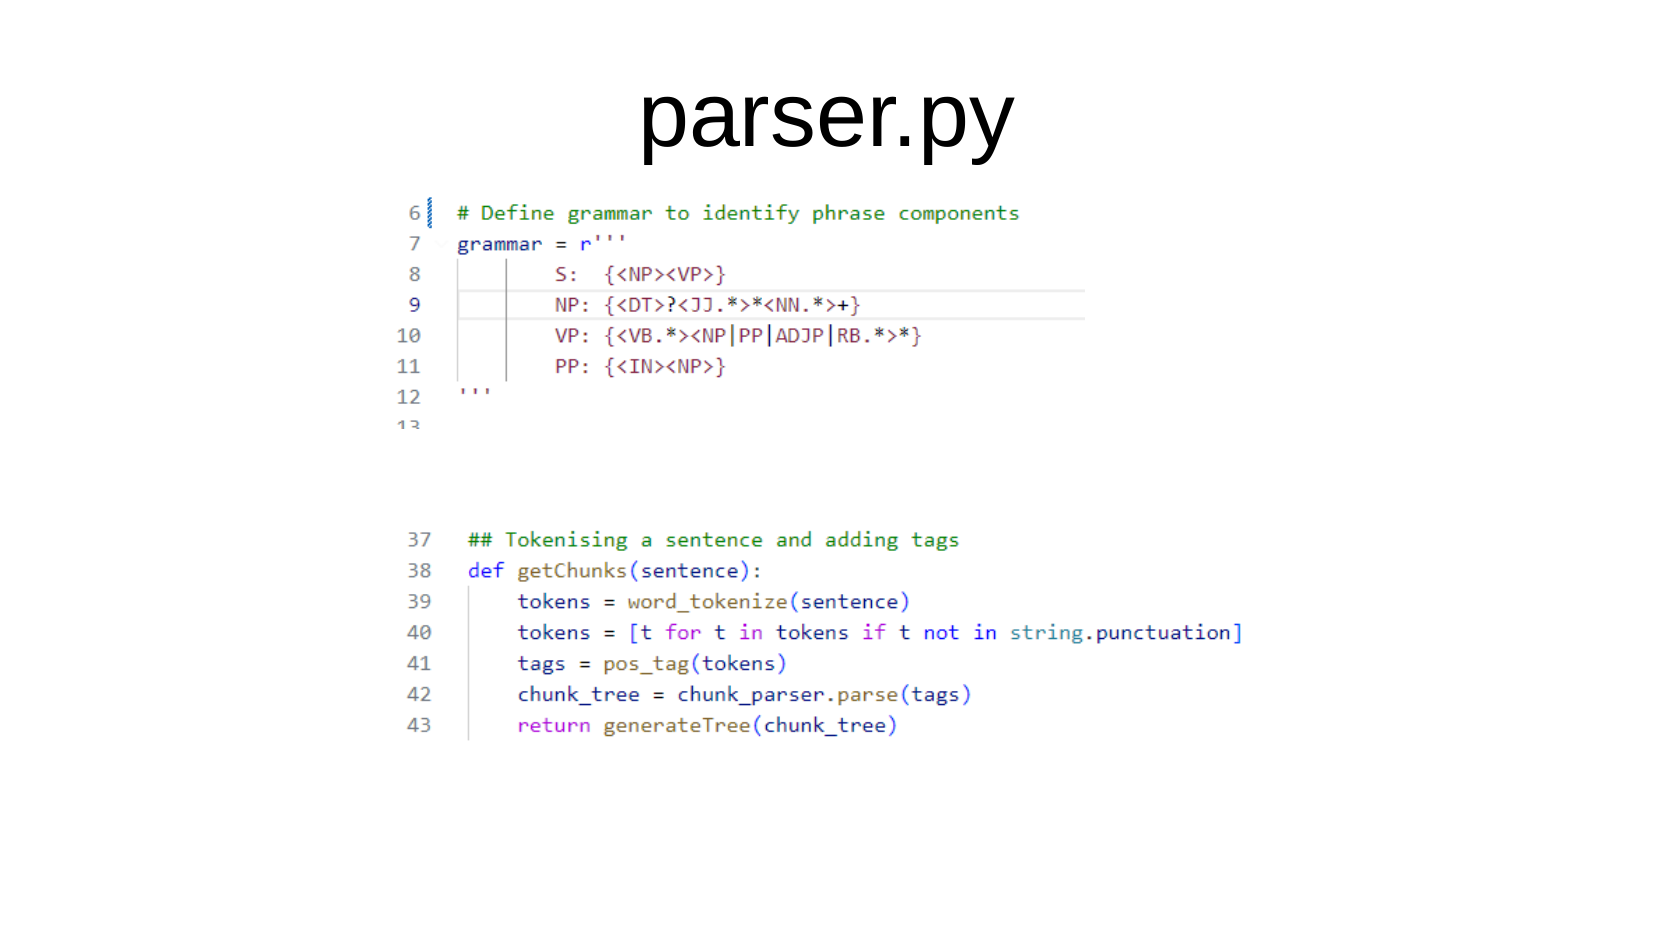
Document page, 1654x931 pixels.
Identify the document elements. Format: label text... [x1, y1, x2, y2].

picture [391, 527, 1267, 749]
picture [393, 192, 1085, 429]
title parser.py [82, 37, 1571, 193]
